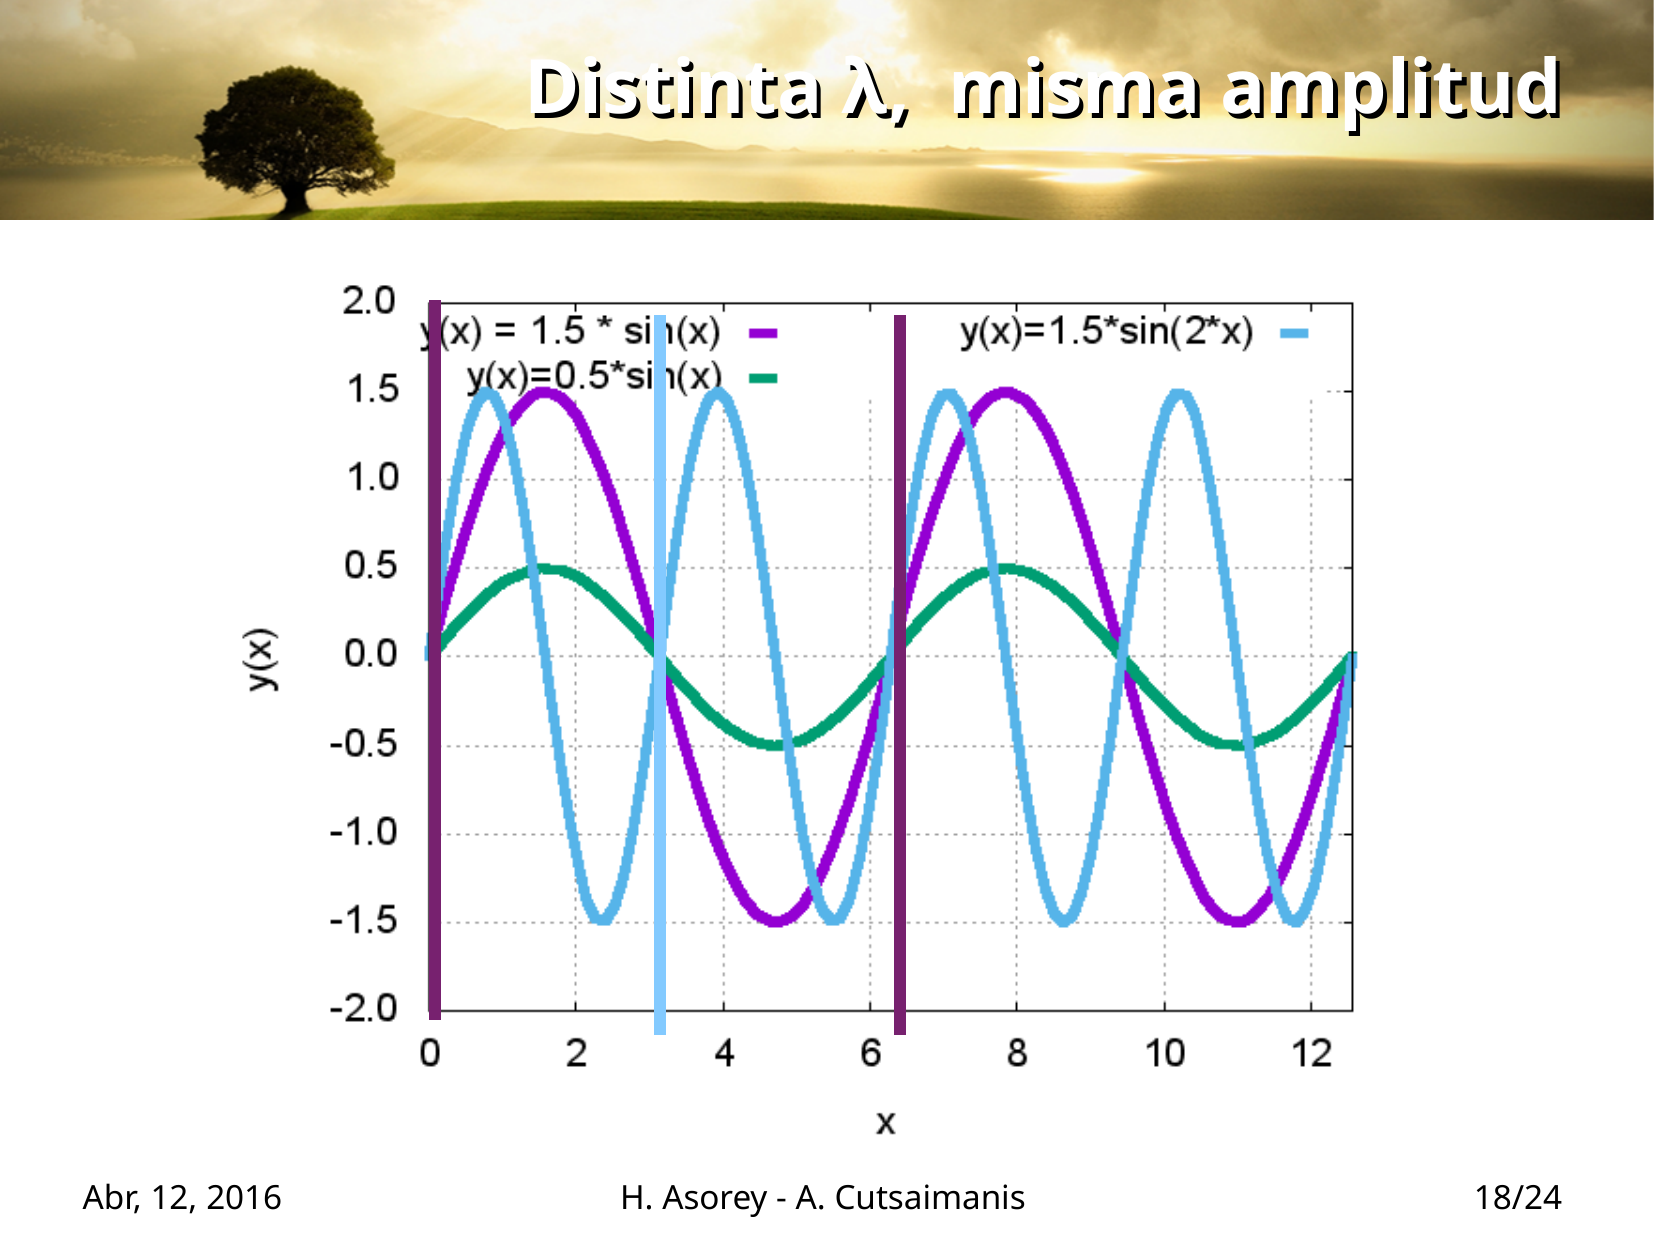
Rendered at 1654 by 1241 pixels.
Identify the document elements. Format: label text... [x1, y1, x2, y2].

picture [0, 0, 1654, 220]
picture [226, 254, 1427, 1156]
title Distinta λ, misma amplitud [75, 19, 1564, 151]
